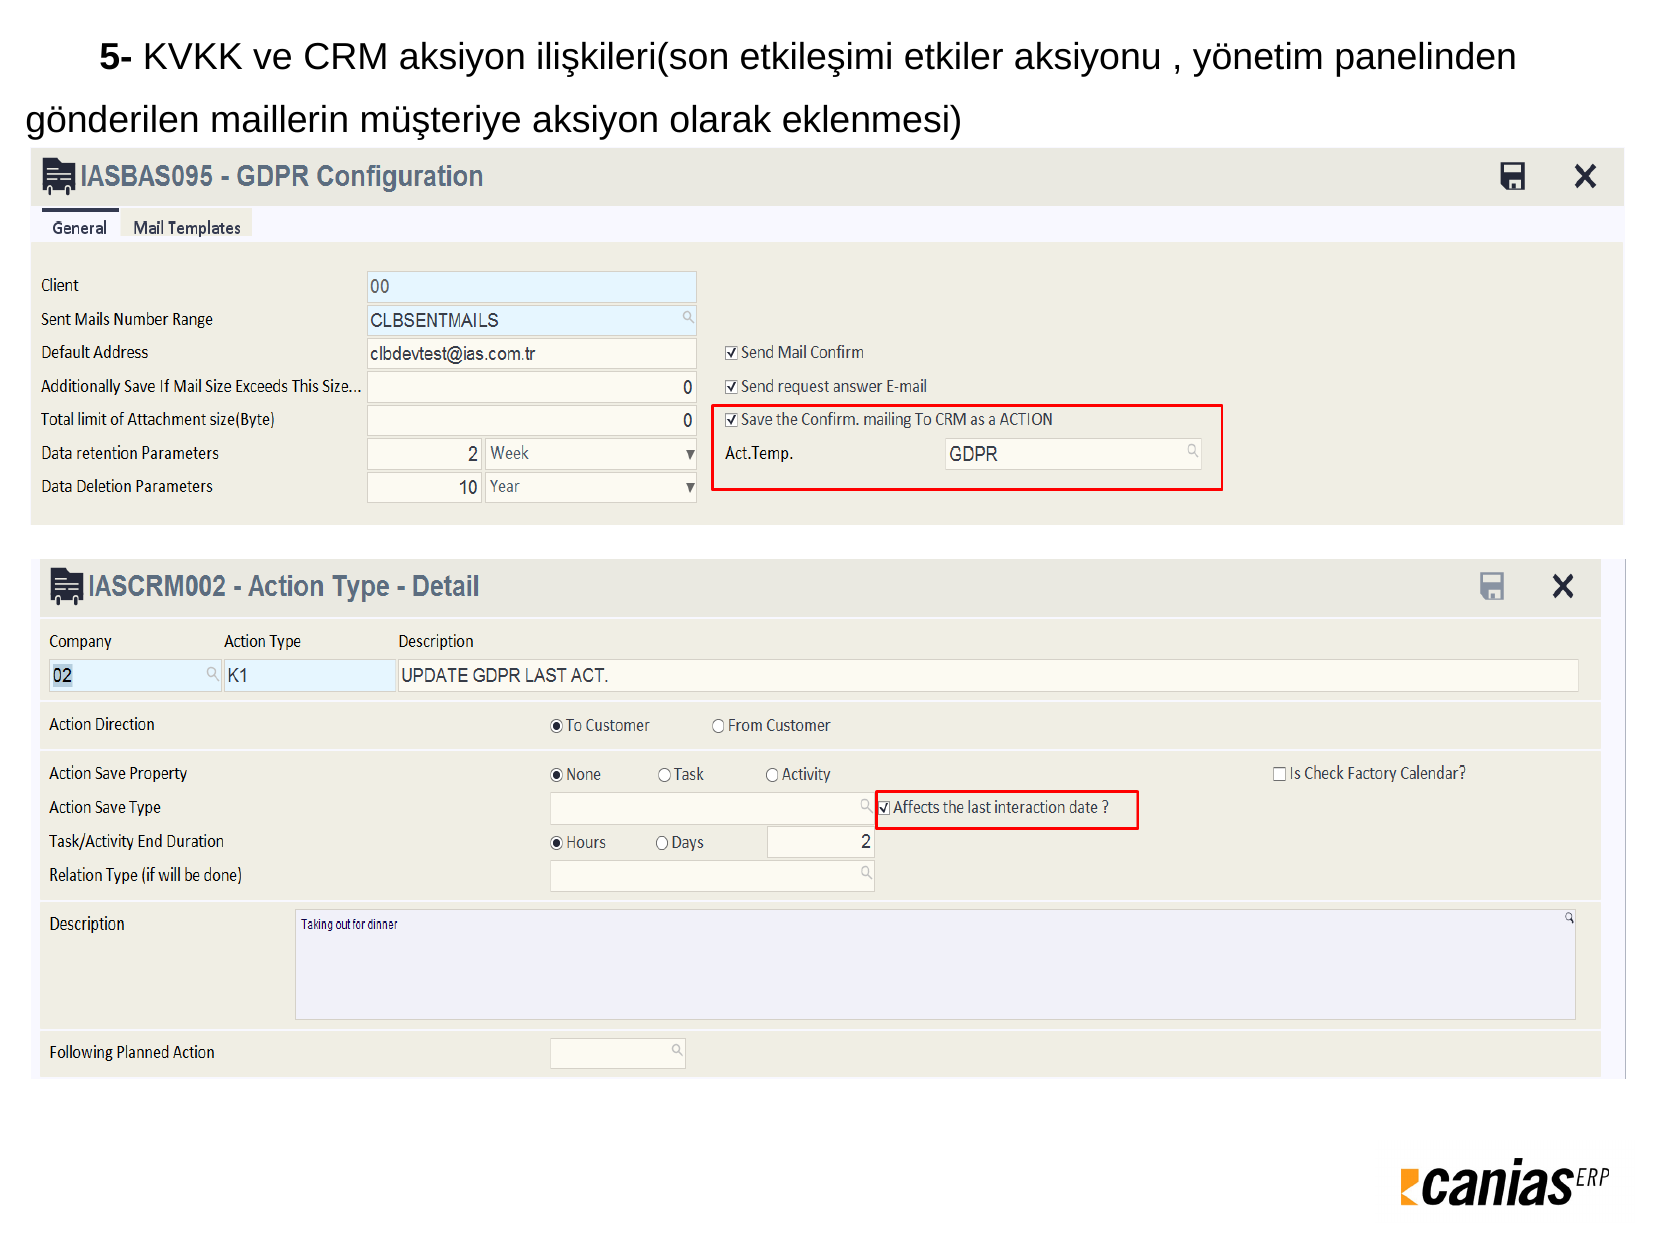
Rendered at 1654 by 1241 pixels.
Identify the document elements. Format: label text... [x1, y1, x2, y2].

picture [31, 559, 1626, 1079]
picture [1375, 1140, 1635, 1223]
picture [30, 147, 1625, 525]
text_box 5- KVKK ve CRM aksiyon ilişkileri(son etkileşimi etkiler aksiyonu , yönetim panelinden gönderilen maillerin müşteriye aksiyon olarak eklenmesi) [10, 6, 1625, 128]
